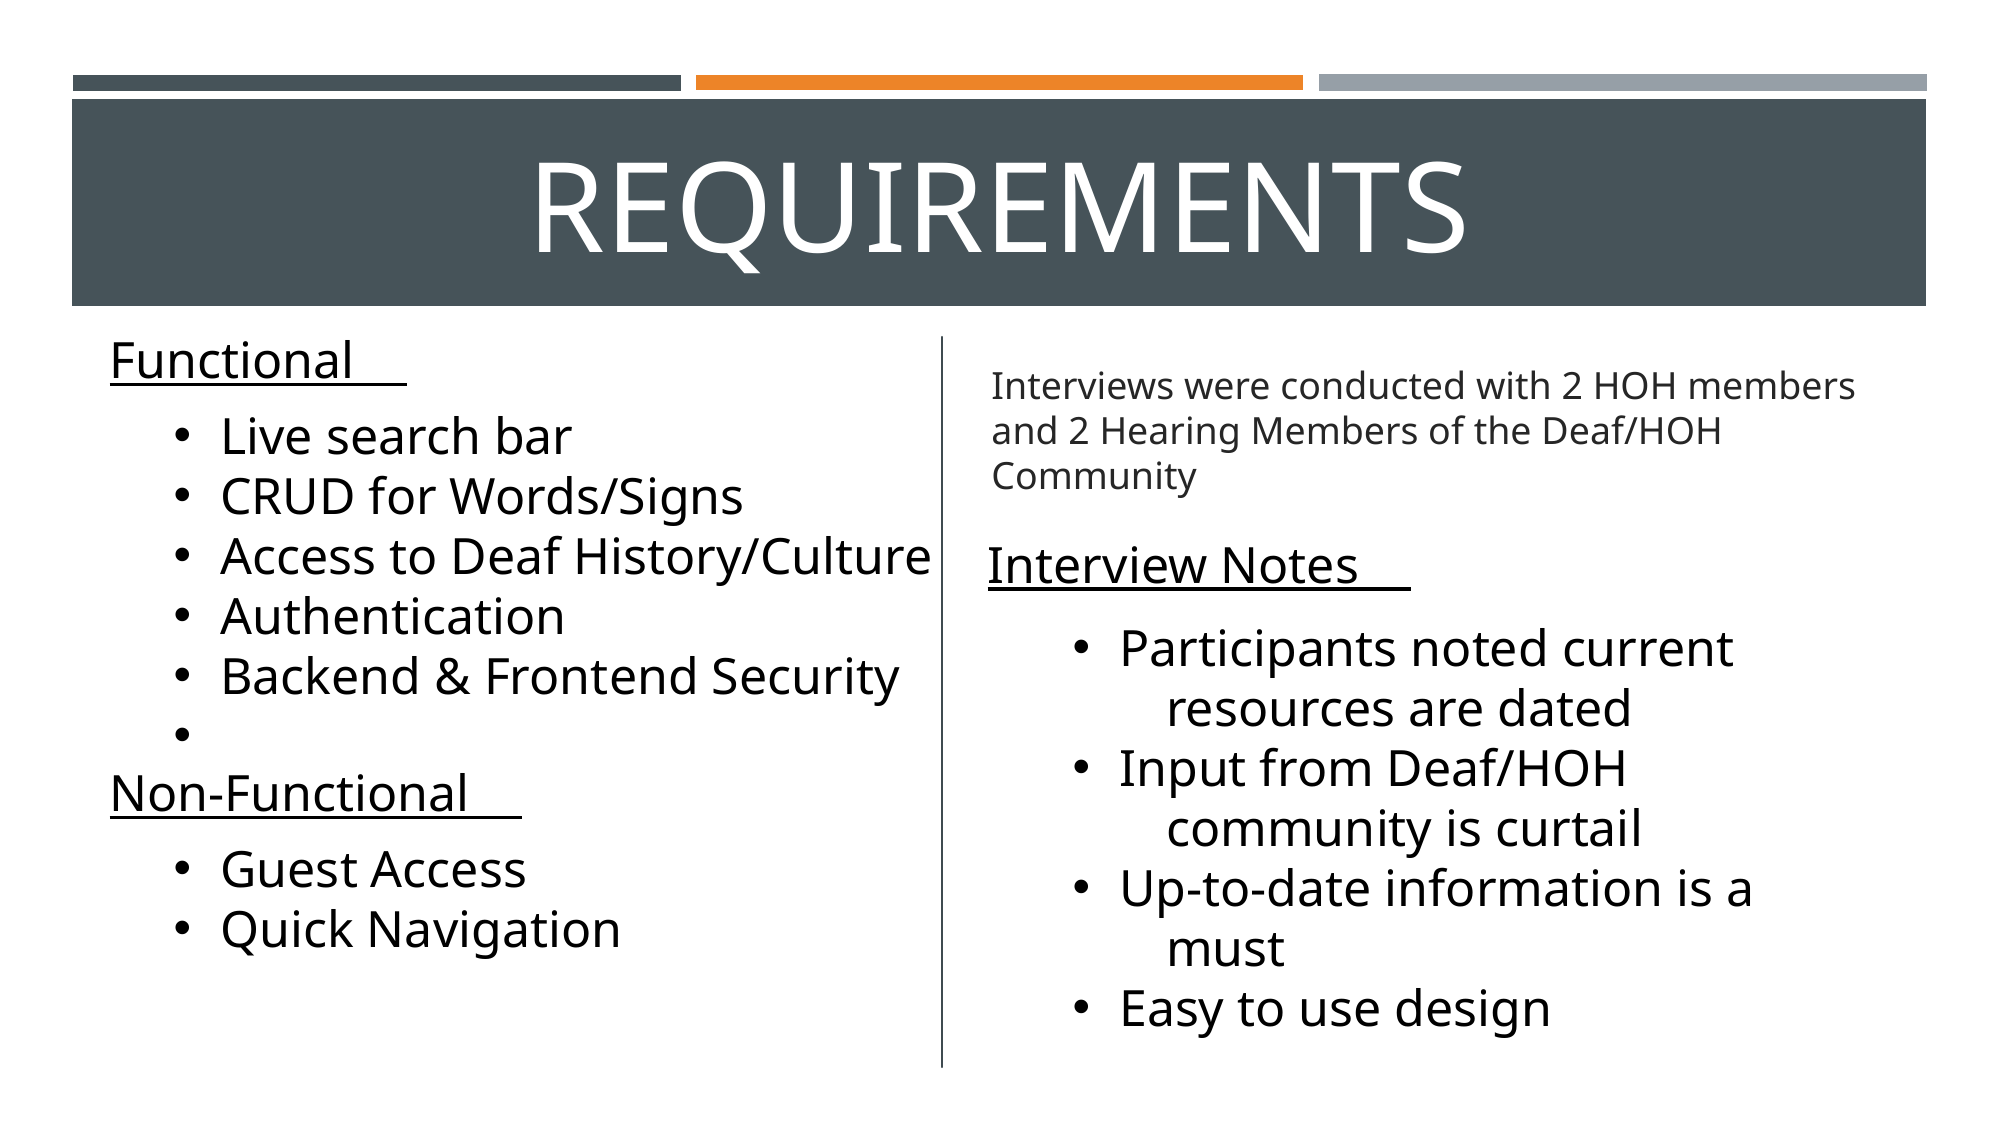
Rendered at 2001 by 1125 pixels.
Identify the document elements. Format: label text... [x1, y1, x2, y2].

text_box Live search bar CRUD for Words/Signs Access to Deaf History/Culture Authentication Backend & Frontend Security [158, 396, 887, 776]
text_box Functional [94, 321, 391, 397]
text_box Participants noted current resources are dated Input from Deaf/HOH community is curtail Up-to-date information is a must Easy to use design [1057, 608, 1893, 988]
text_box Non-Functional [94, 754, 500, 831]
text_box Interview Notes [972, 526, 1394, 602]
text_box Guest Access Quick Navigation [158, 830, 591, 967]
text_box Interviews were conducted with 2 HOH members and 2 Hearing Members of the Deaf/HOH Community [976, 354, 1933, 461]
title Requirements [94, 119, 1904, 282]
